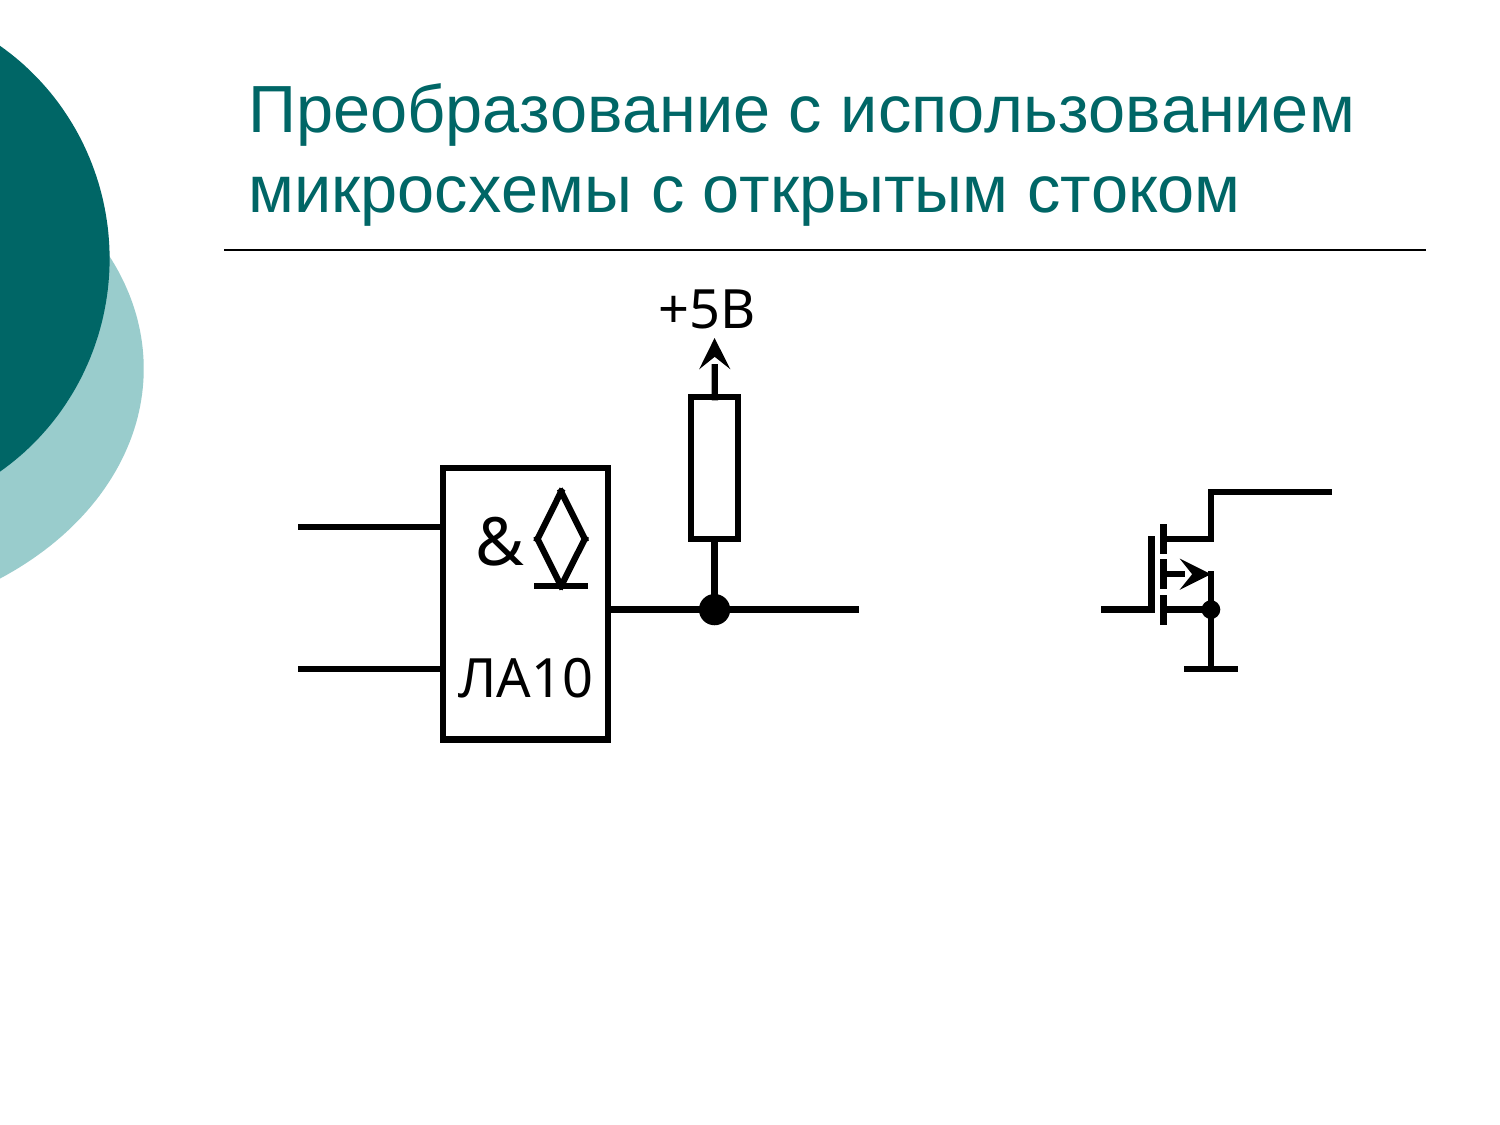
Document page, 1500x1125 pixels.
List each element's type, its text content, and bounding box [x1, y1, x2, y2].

text_box [690, 397, 739, 539]
text_box & ЛА10 [442, 467, 609, 740]
text_box +5В [643, 267, 845, 348]
title Преобразование с использованием микросхемы с открытым стоком [233, 58, 1416, 228]
